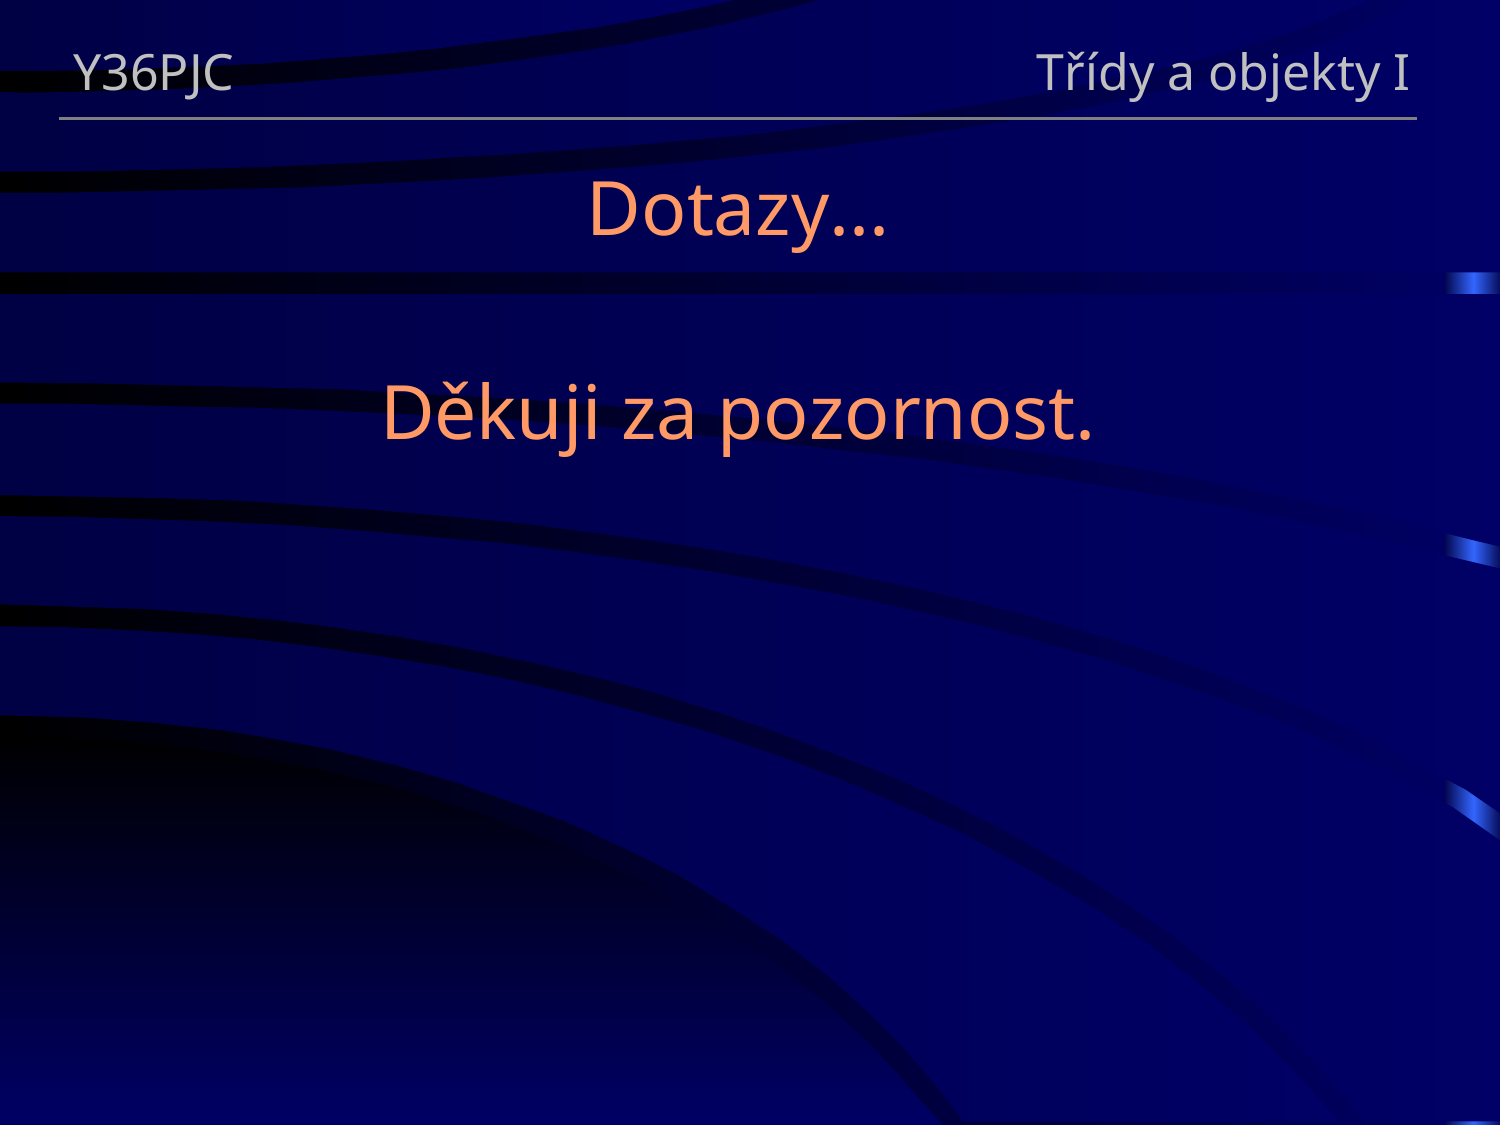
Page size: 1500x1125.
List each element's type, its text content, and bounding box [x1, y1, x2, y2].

text_box Dotazy... Děkuji za pozornost. [59, 147, 1418, 500]
text_box Y36PJC [59, 29, 251, 105]
text_box Třídy a objekty I [1021, 29, 1418, 105]
